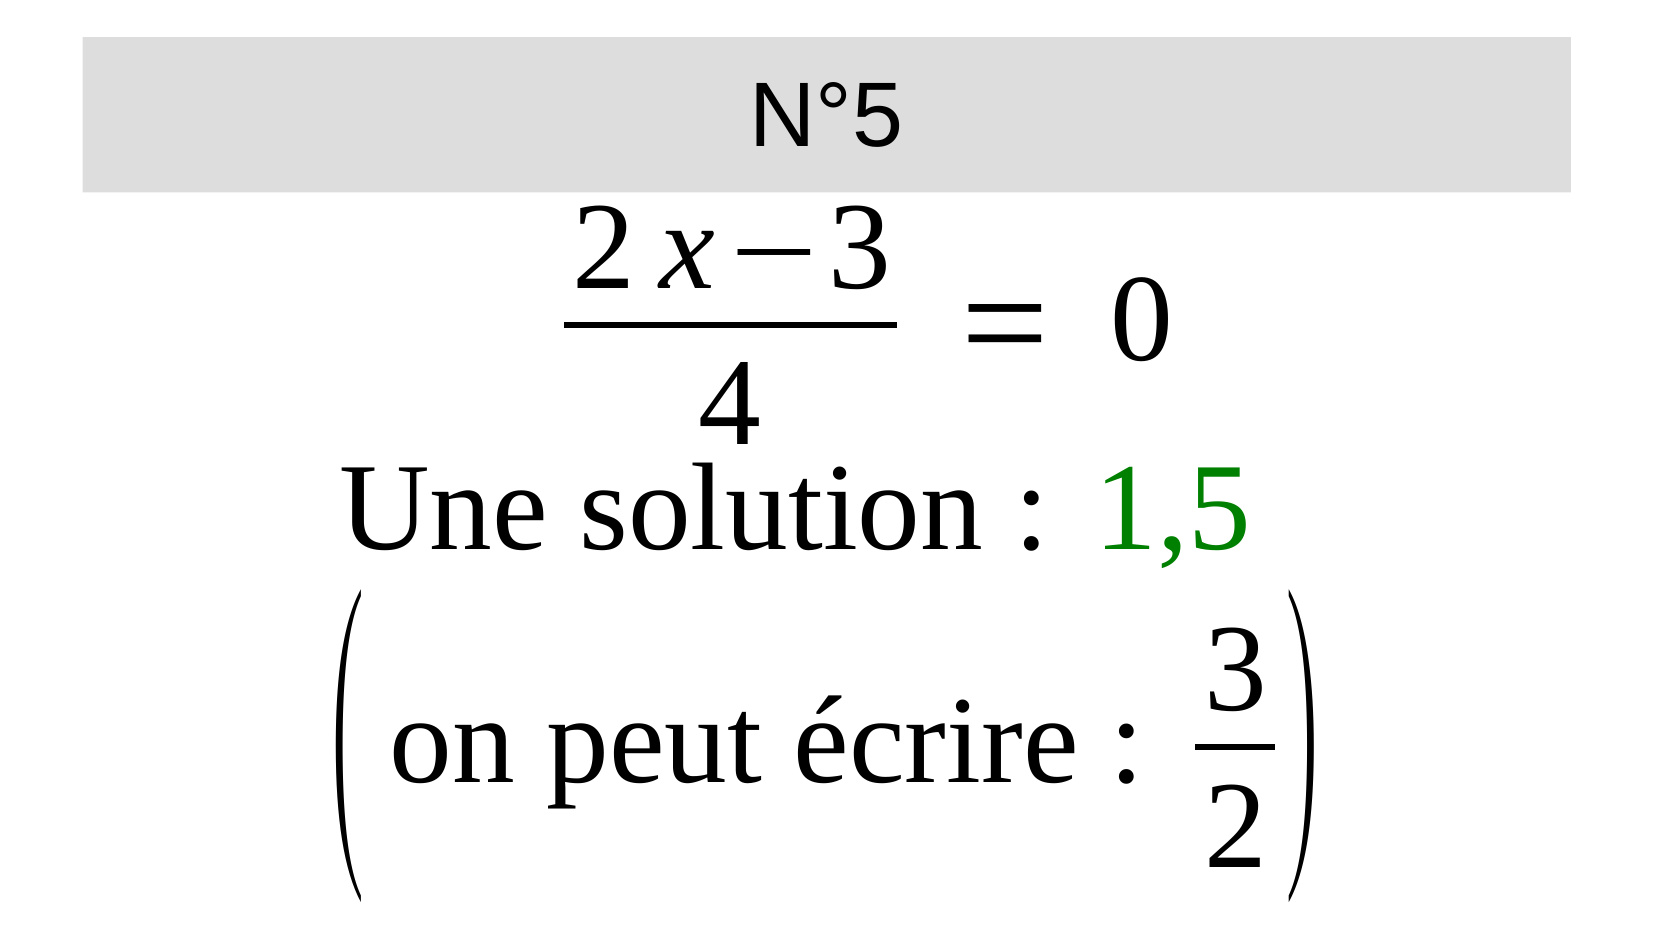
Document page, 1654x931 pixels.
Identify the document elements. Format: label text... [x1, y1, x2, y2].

chart [318, 177, 1350, 910]
title N°5 [82, 37, 1571, 193]
